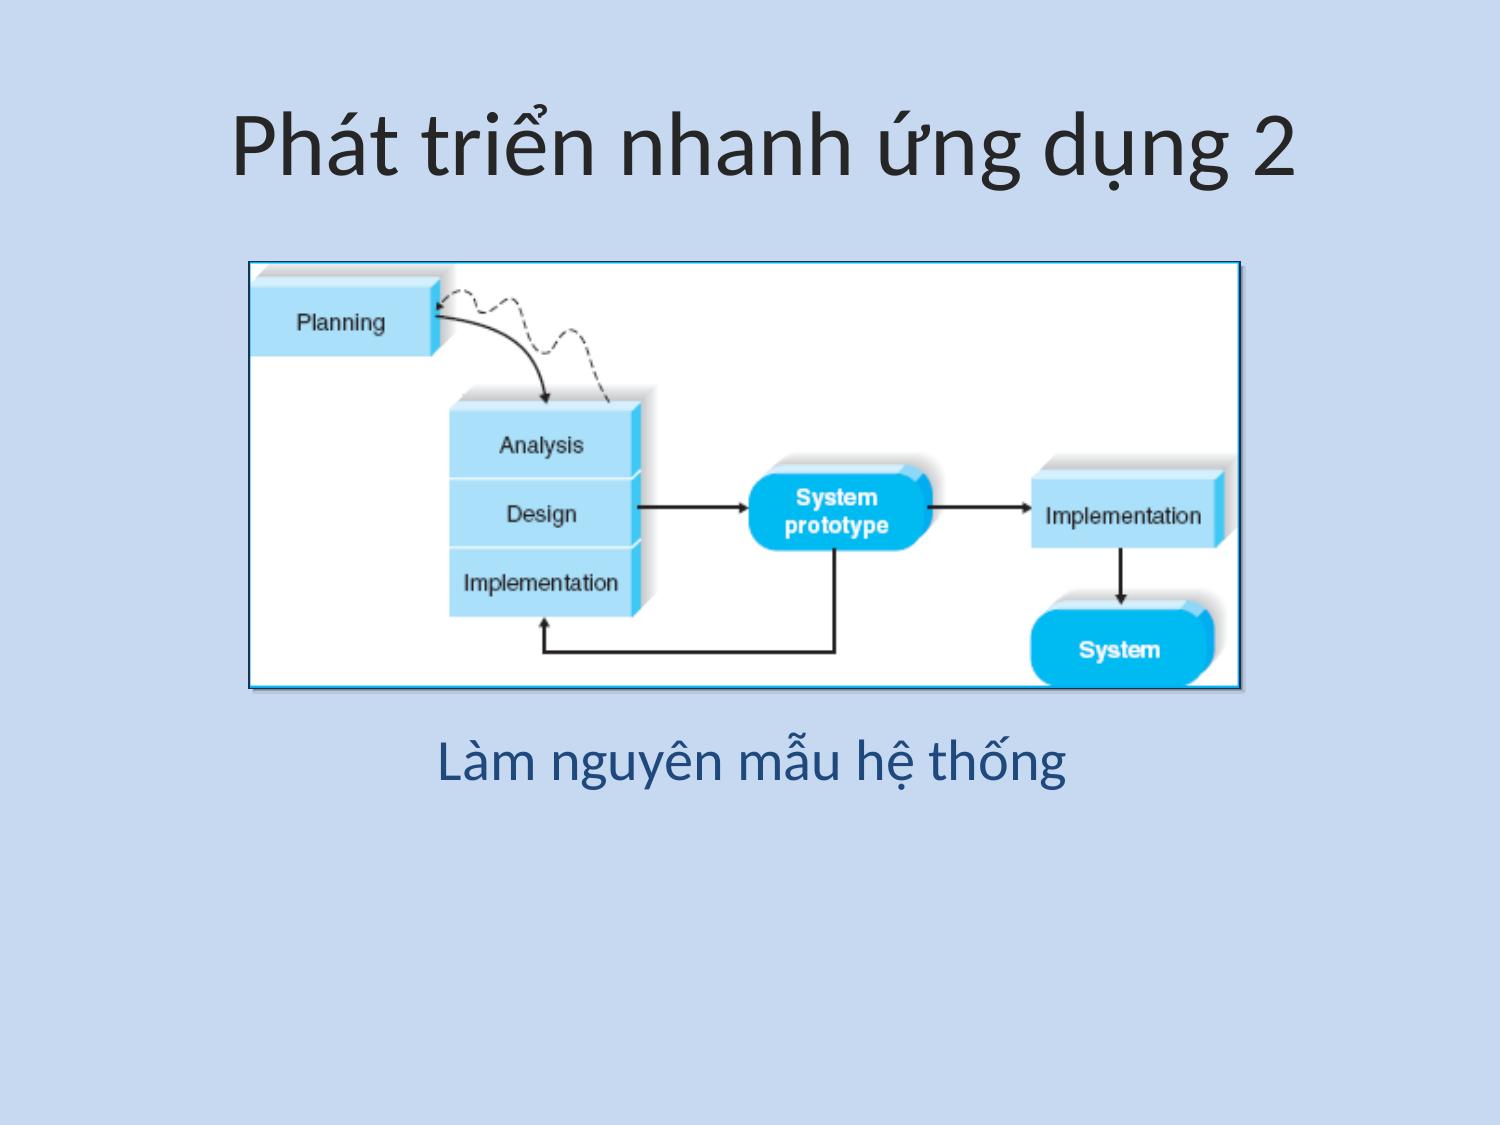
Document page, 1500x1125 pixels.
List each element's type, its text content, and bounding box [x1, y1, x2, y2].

text_box Làm nguyên mẫu hệ thống [423, 714, 1083, 800]
picture [1121, 641, 1159, 658]
title Phát triển nhanh ứng dụng 2 [75, 45, 1456, 233]
picture [249, 264, 1237, 685]
picture [1080, 641, 1120, 663]
